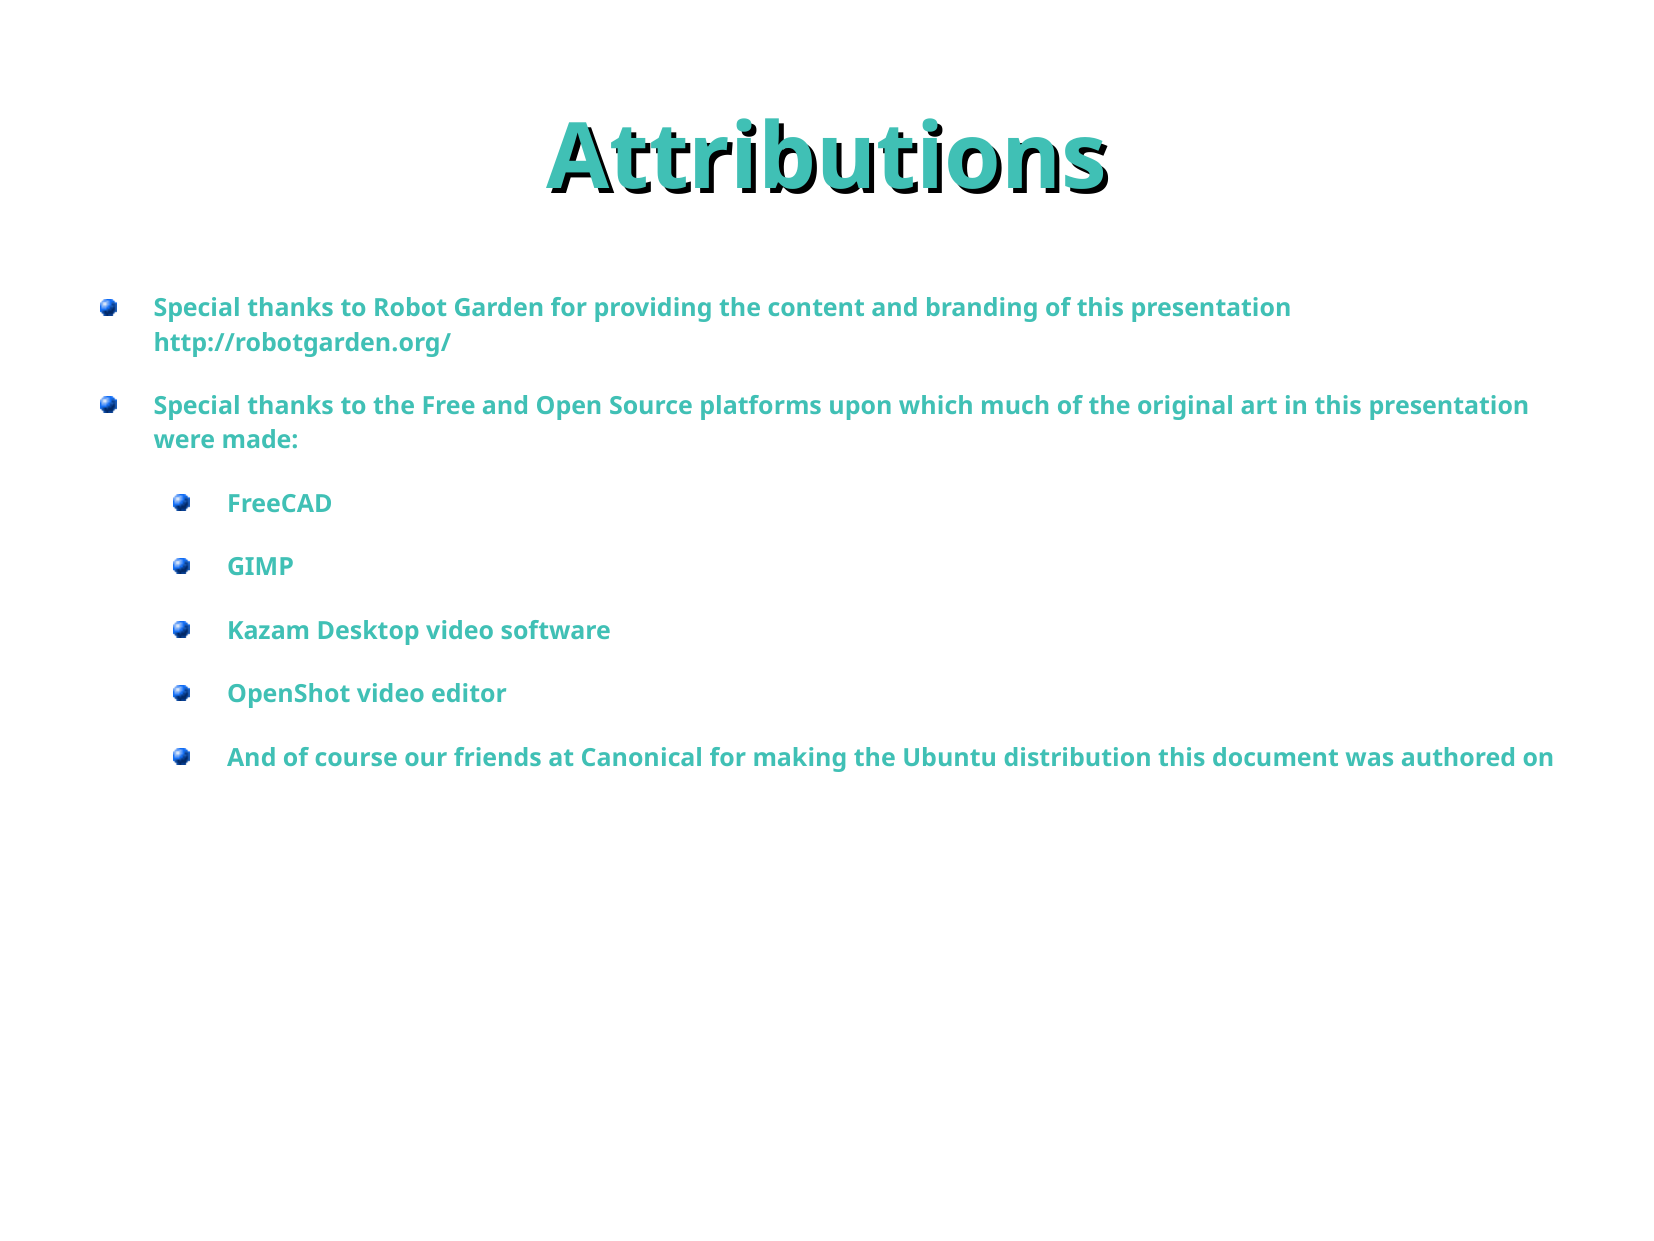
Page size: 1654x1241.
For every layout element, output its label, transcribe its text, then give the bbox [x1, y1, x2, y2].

list Special thanks to Robot Garden for providing the content and branding of this presentation http://robotgarden.org/ Special thanks to the Free and Open Source platforms upon which much of the original art in this presentation were made: FreeCAD GIMP Kazam Desktop video software OpenShot video editor And of course our friends at Canonical for making the Ubuntu distribution this document was authored on [82, 290, 1571, 1010]
title Attributions [82, 49, 1571, 257]
